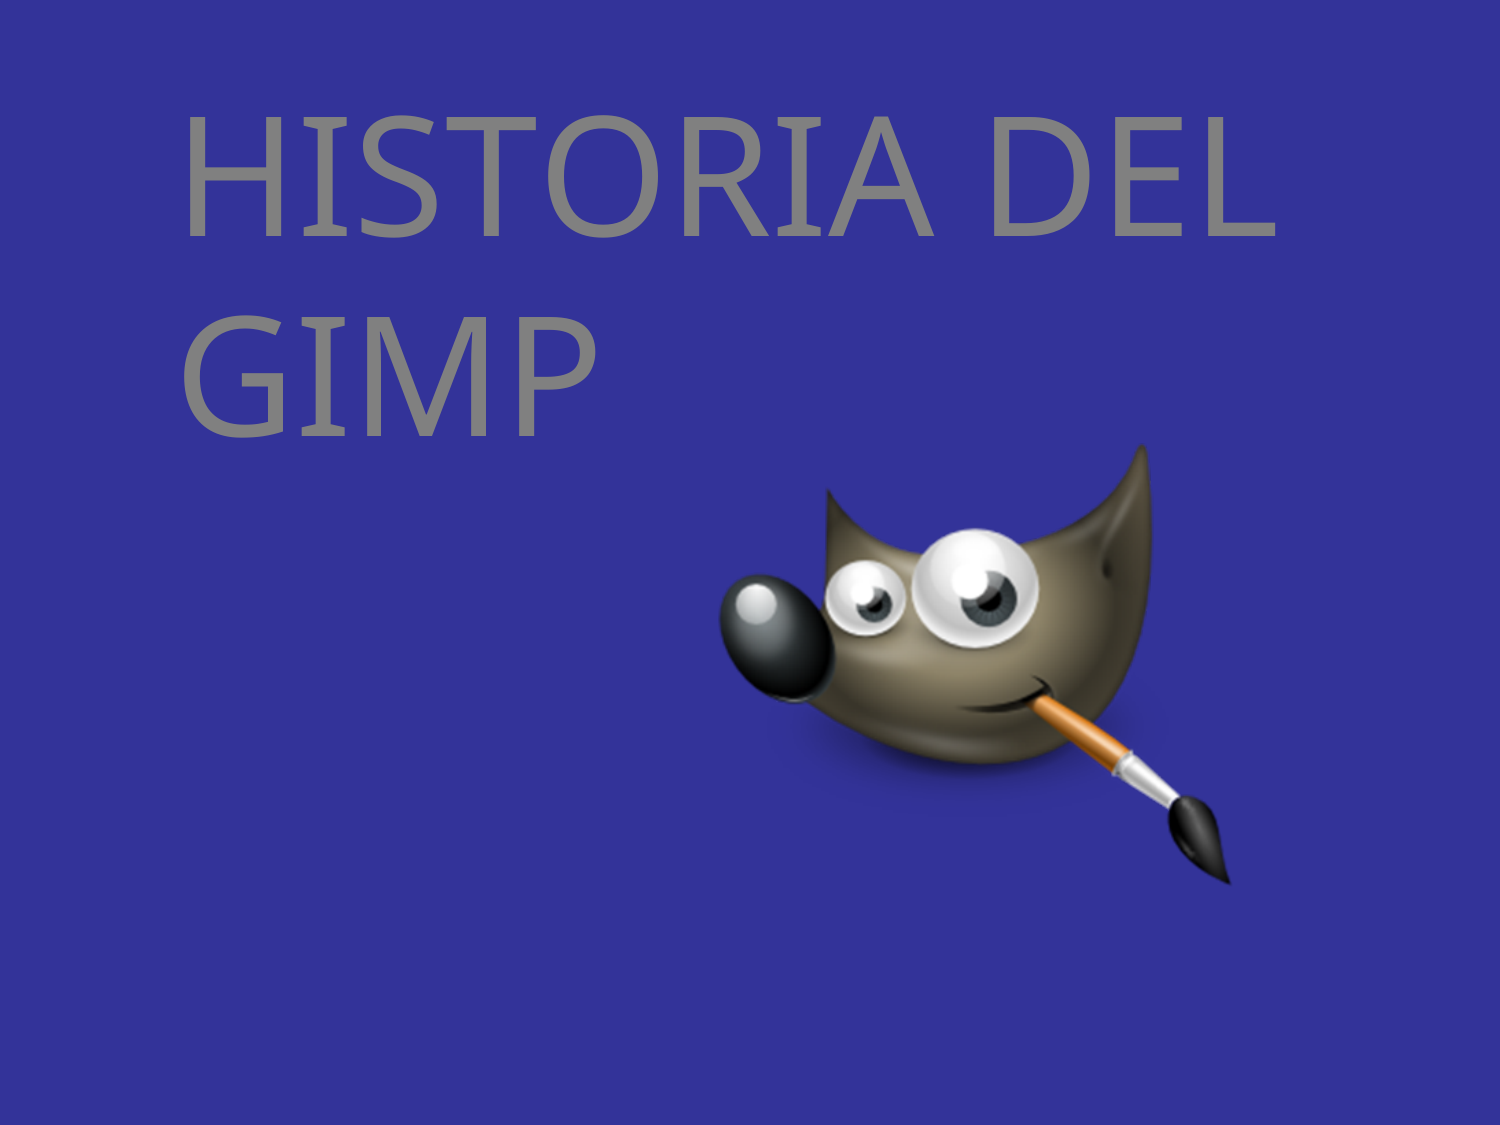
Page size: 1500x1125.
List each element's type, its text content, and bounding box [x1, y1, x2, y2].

picture [702, 385, 1251, 933]
title HISTORIA DEL GIMP [159, 148, 1435, 391]
